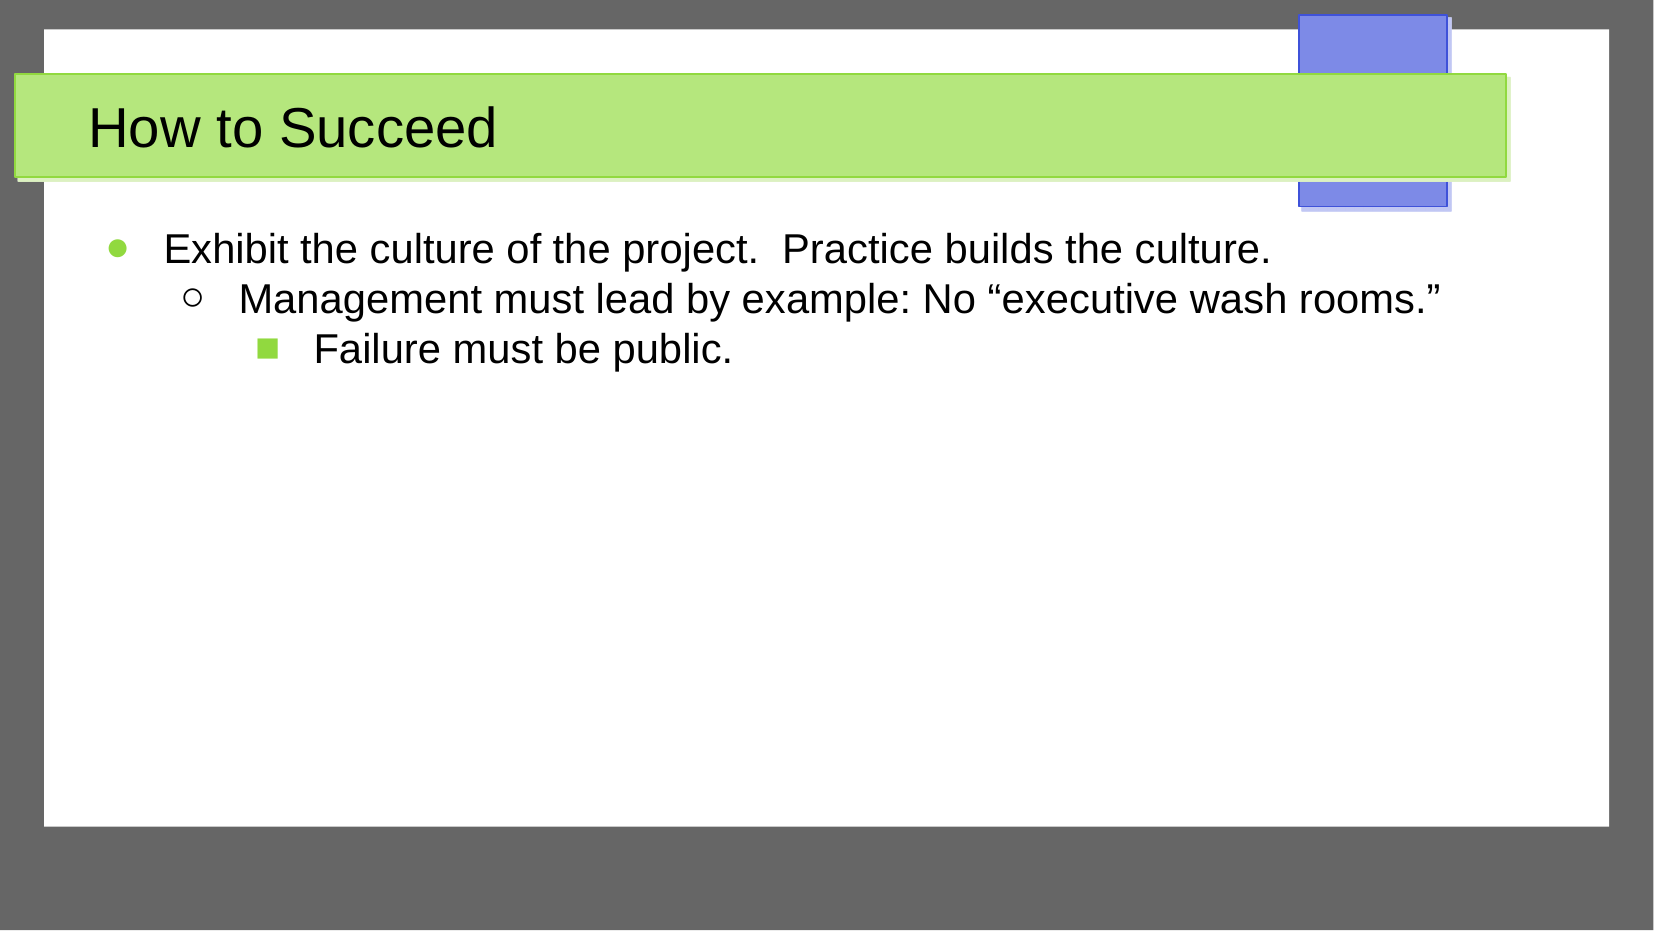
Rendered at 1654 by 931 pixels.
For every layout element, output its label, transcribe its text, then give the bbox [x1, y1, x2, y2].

text_box How to Succeed [88, 73, 1506, 178]
text_box Exhibit the culture of the project. Practice builds the culture. Management must lead by example: No “executive wash rooms.” Failure must be public. [88, 221, 1565, 812]
